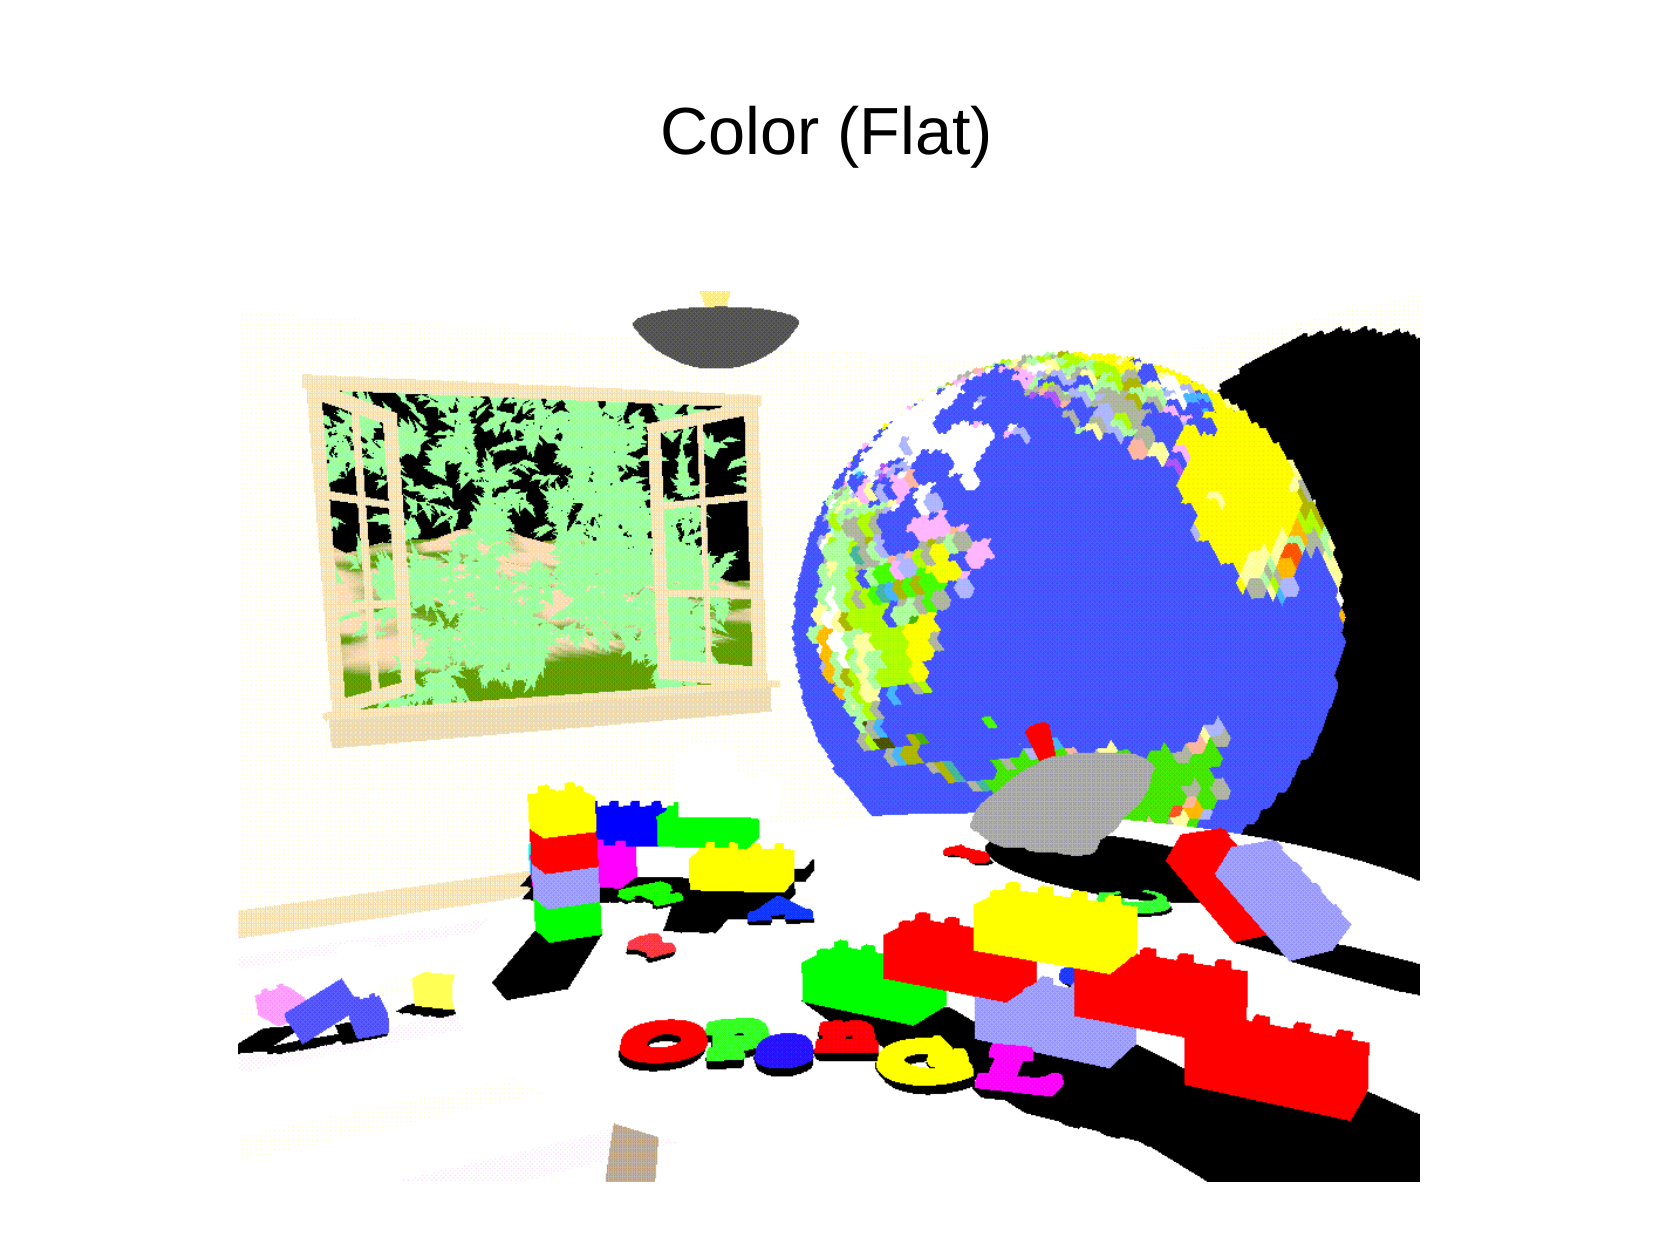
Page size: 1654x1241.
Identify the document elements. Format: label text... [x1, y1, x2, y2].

subtitle Color (Flat) [82, 56, 1571, 207]
picture [238, 291, 1420, 1182]
